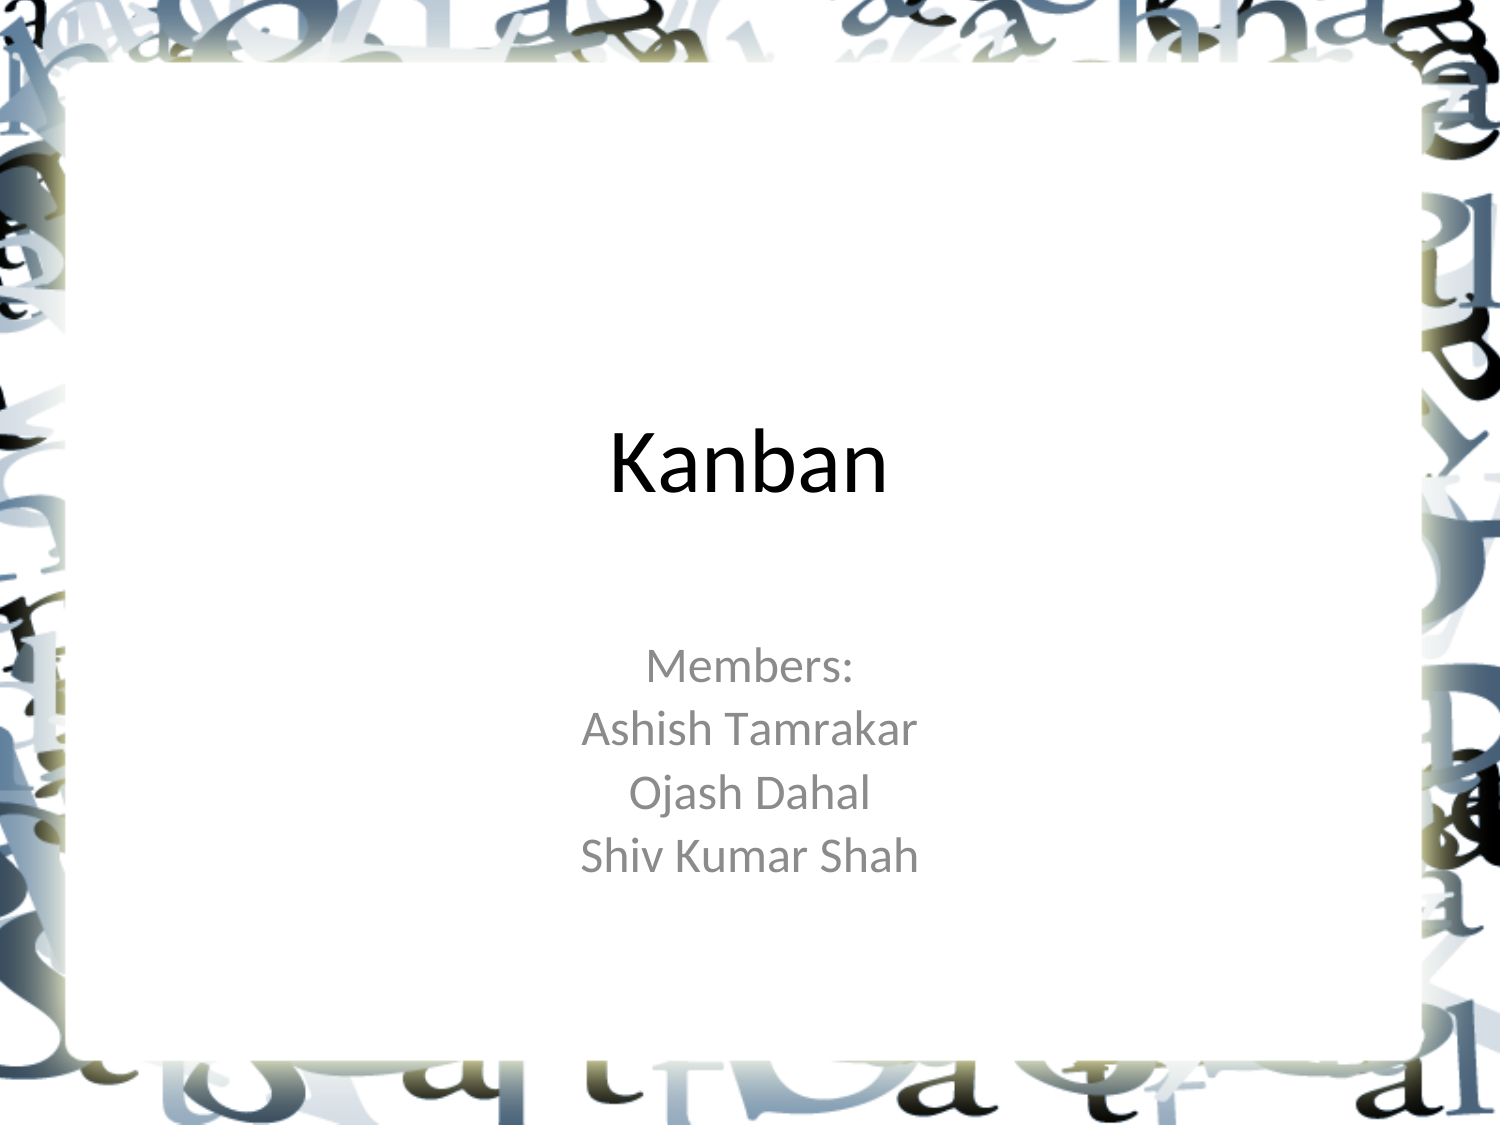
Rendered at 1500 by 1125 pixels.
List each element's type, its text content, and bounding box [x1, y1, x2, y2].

subtitle Members: Ashish Tamrakar Ojash Dahal Shiv Kumar Shah [225, 637, 1275, 925]
picture [0, 0, 1500, 1125]
title Kanban [112, 349, 1388, 591]
